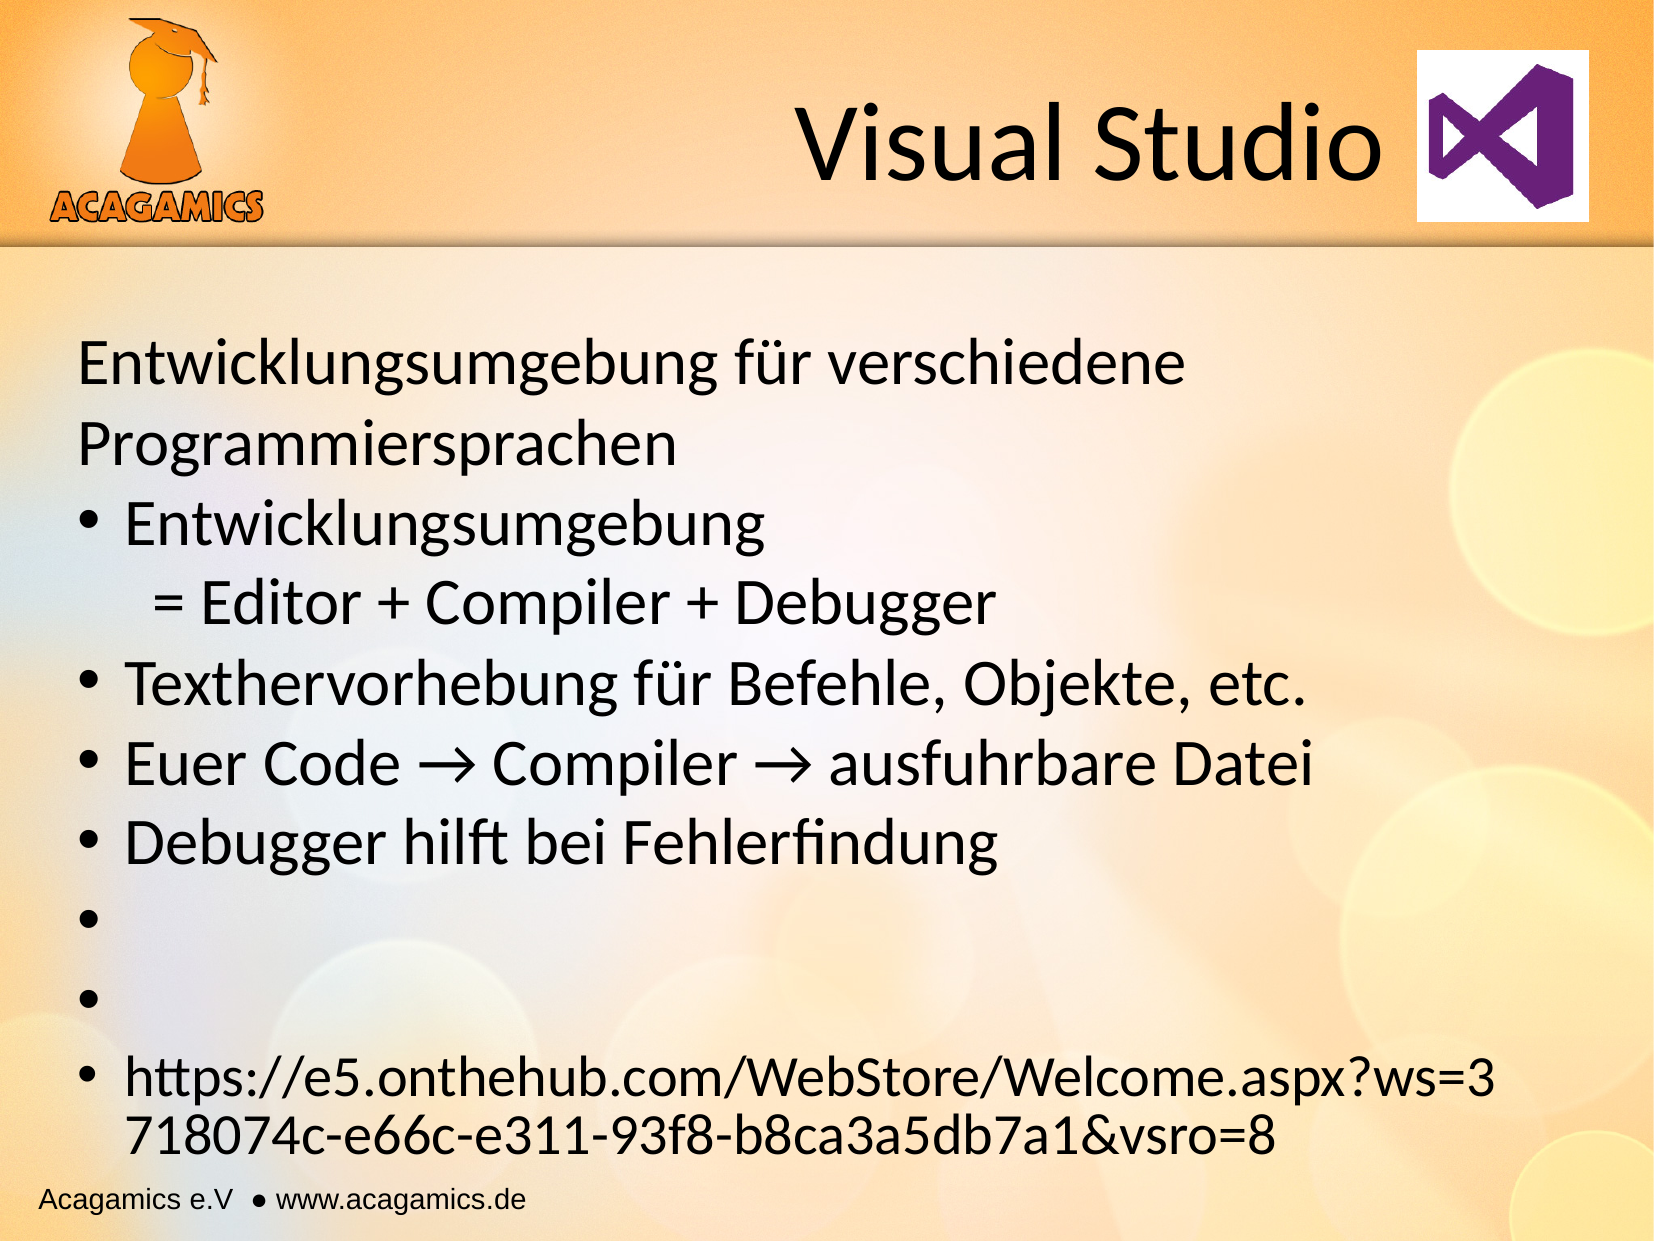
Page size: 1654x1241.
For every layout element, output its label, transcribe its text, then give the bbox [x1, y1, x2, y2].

picture [1417, 50, 1589, 222]
text_box Entwicklungsumgebung für verschiedene Programmiersprachen Entwicklungsumgebung = Editor + Compiler + Debugger Texthervorhebung für Befehle, Objekte, etc. Euer Code → Compiler → ausfuhrbare Datei Debugger hilft bei Fehlerfindung https://e5.onthehub.com/WebStore/Welcome.aspx?ws=3718074c-e66c-e311-93f8-b8ca3a5db7a1&vsro=8 [62, 310, 1524, 1195]
text_box Visual Studio [779, 60, 1402, 212]
